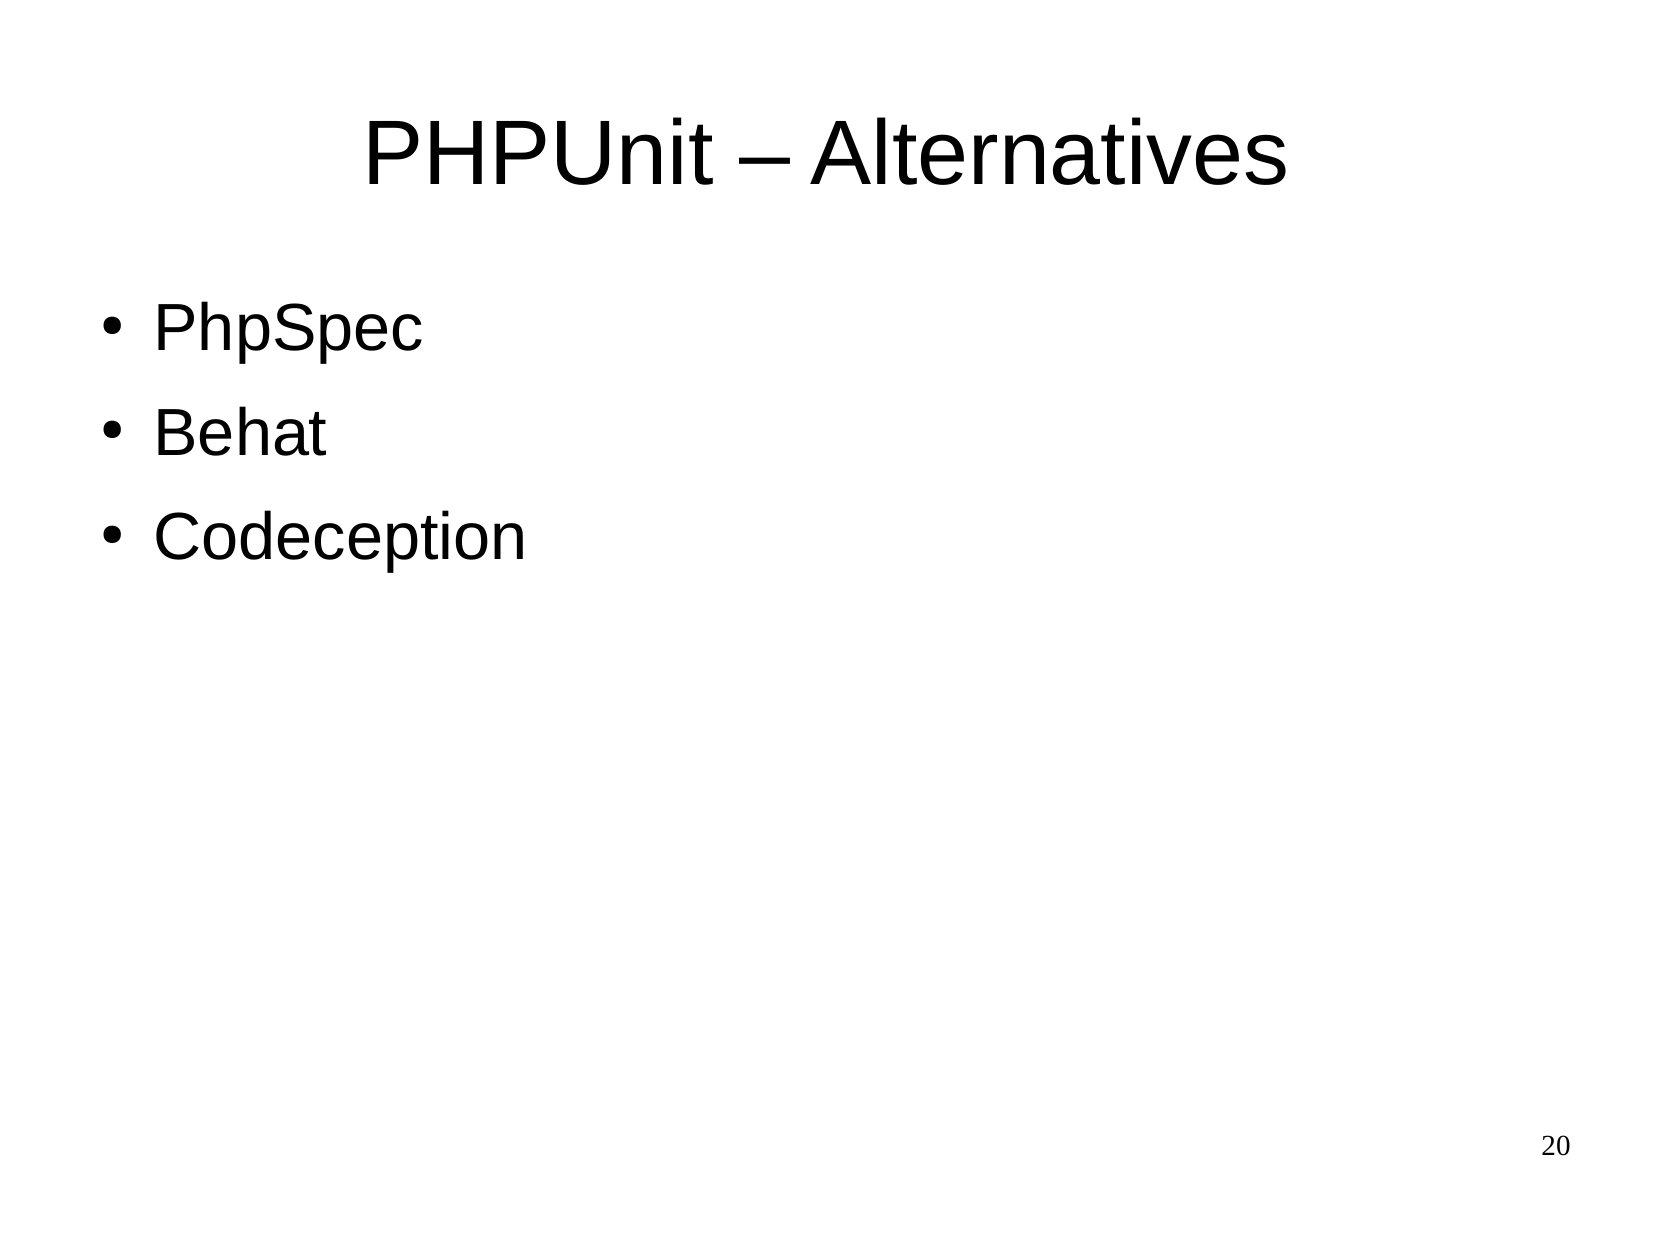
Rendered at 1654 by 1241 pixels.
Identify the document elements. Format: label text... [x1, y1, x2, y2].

list PhpSpec Behat Codeception [82, 290, 1571, 1010]
title PHPUnit – Alternatives [82, 49, 1571, 257]
